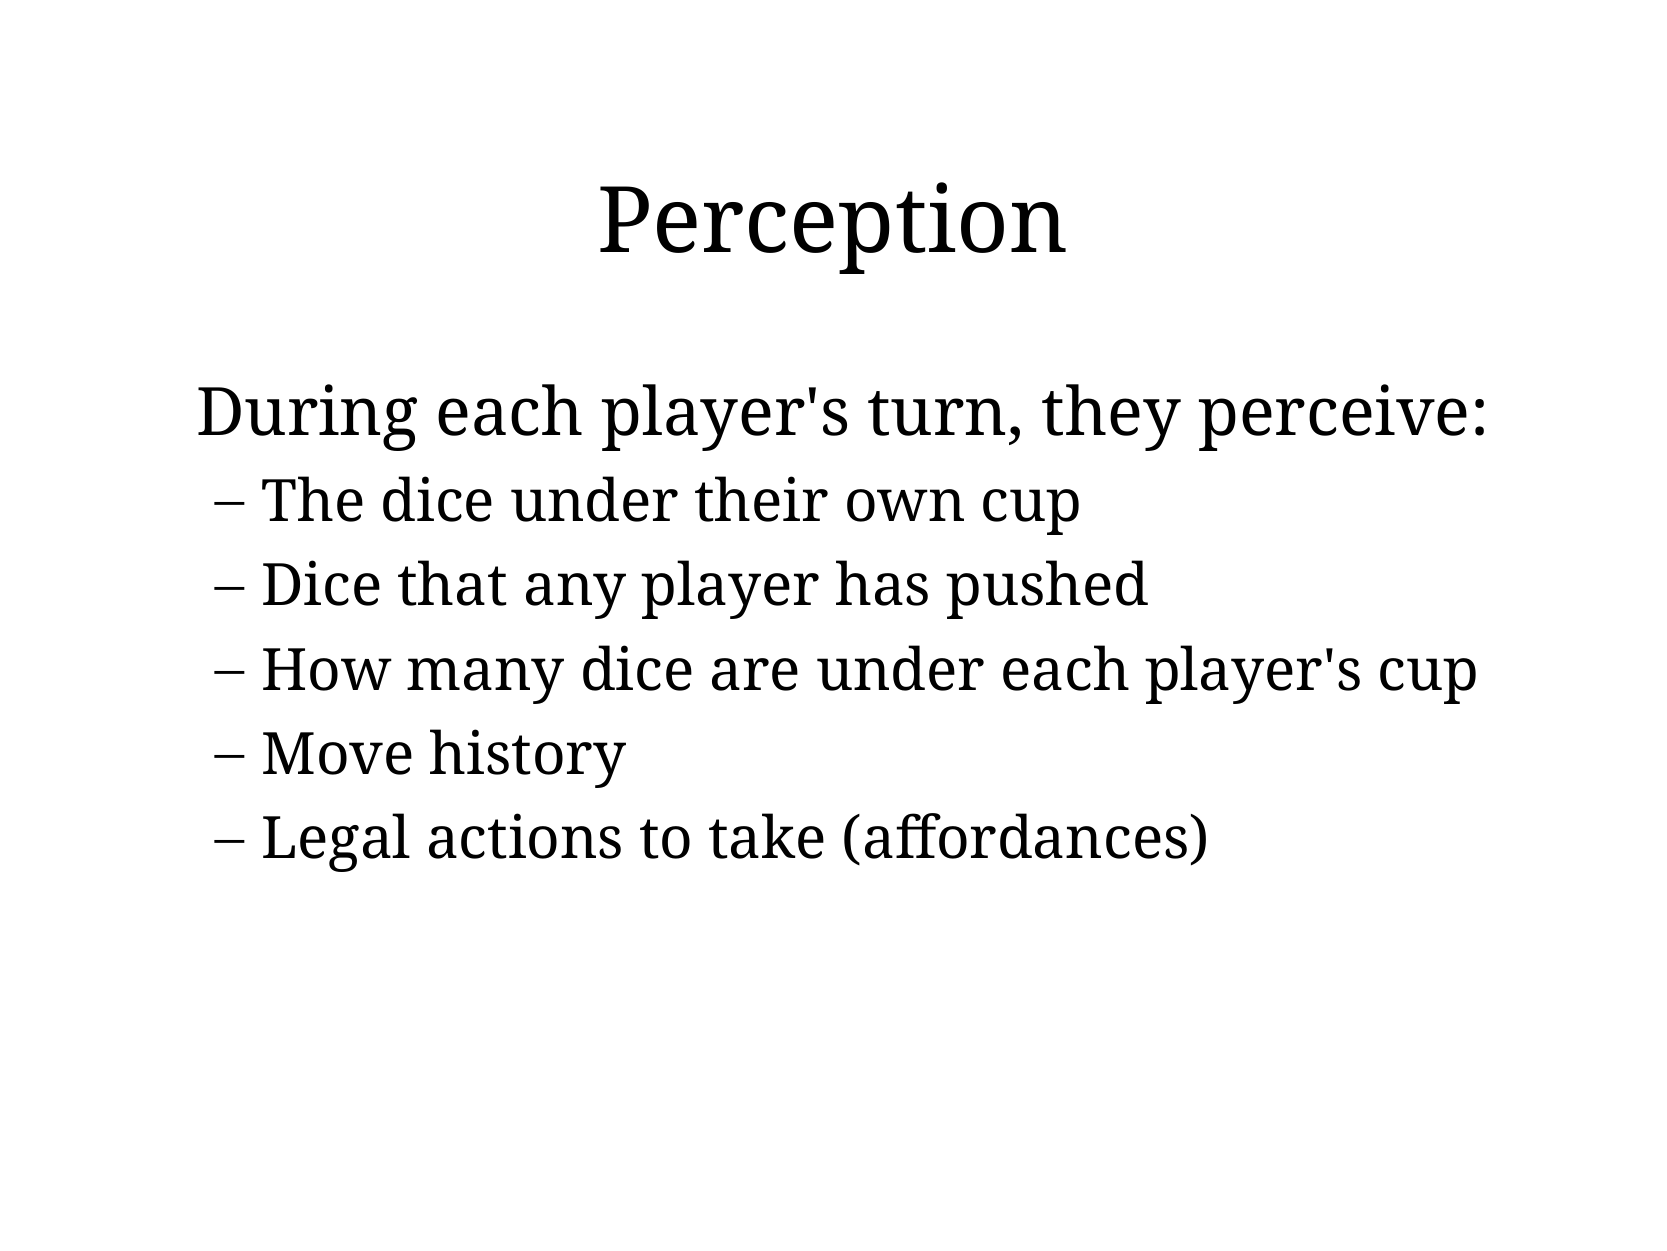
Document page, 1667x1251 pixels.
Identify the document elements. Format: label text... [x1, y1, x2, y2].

list During each player's turn, they perceive: The dice under their own cup Dice that any player has pushed How many dice are under each player's cup Move history Legal actions to take (affordances) [124, 360, 1542, 1112]
title Perception [124, 110, 1542, 320]
